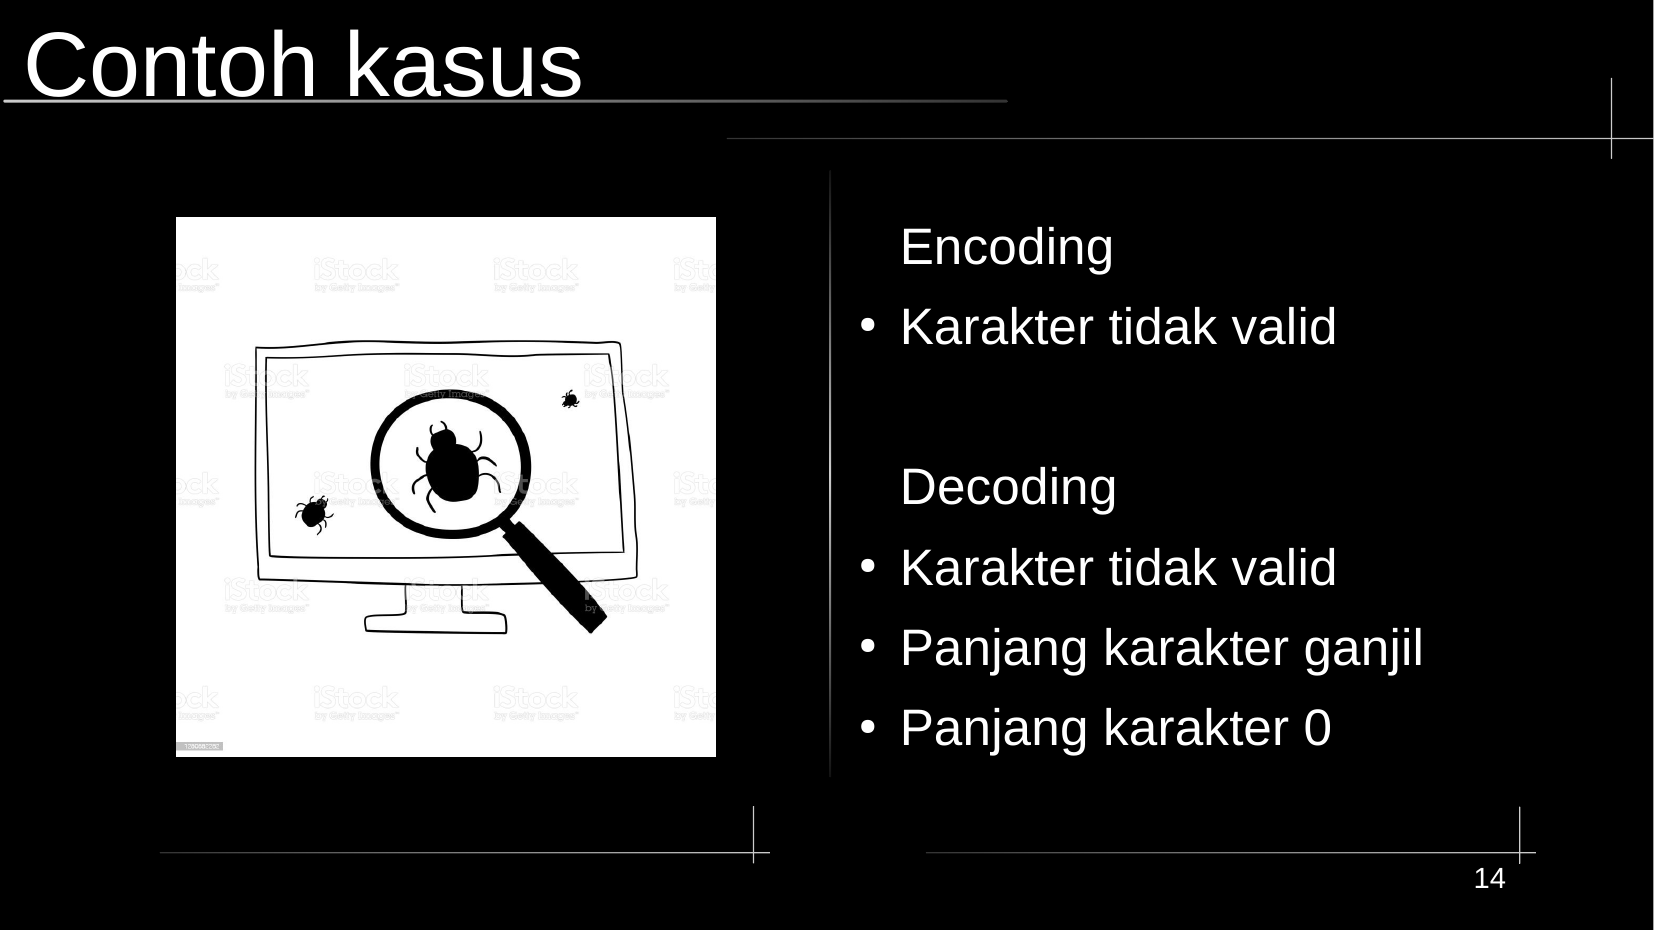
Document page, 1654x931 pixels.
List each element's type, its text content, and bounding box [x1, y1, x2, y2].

list Encoding Karakter tidak valid Decoding Karakter tidak valid Panjang karakter ganjil Panjang karakter 0 [845, 217, 1572, 758]
picture [176, 217, 716, 758]
title Contoh kasus [23, 11, 1589, 119]
